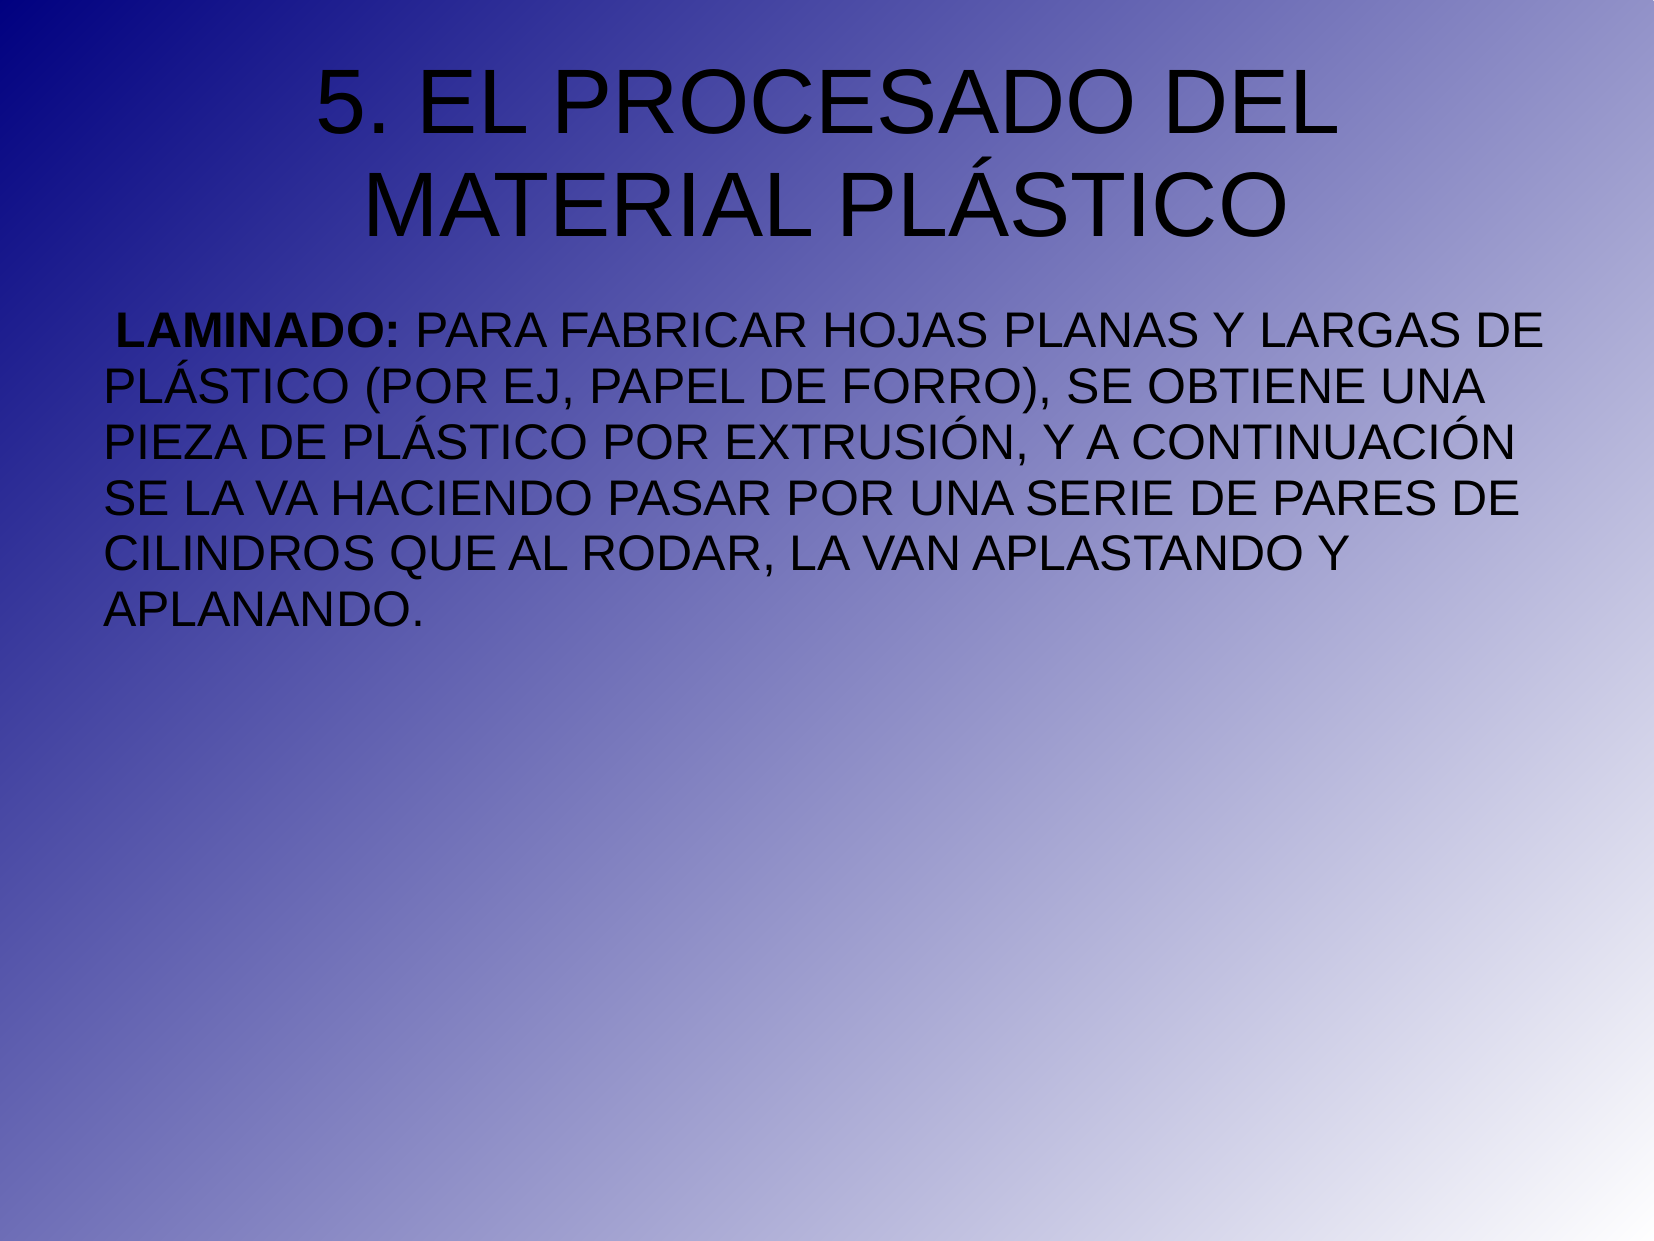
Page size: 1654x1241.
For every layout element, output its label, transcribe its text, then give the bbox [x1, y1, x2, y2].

title 5. EL PROCESADO DEL MATERIAL PLÁSTICO [82, 49, 1571, 257]
text_box LAMINADO: PARA FABRICAR HOJAS PLANAS Y LARGAS DE PLÁSTICO (POR EJ, PAPEL DE FORRO), SE OBTIENE UNA PIEZA DE PLÁSTICO POR EXTRUSIÓN, Y A CONTINUACIÓN SE LA VA HACIENDO PASAR POR UNA SERIE DE PARES DE CILINDROS QUE AL RODAR, LA VAN APLASTANDO Y APLANANDO. [88, 295, 1565, 702]
